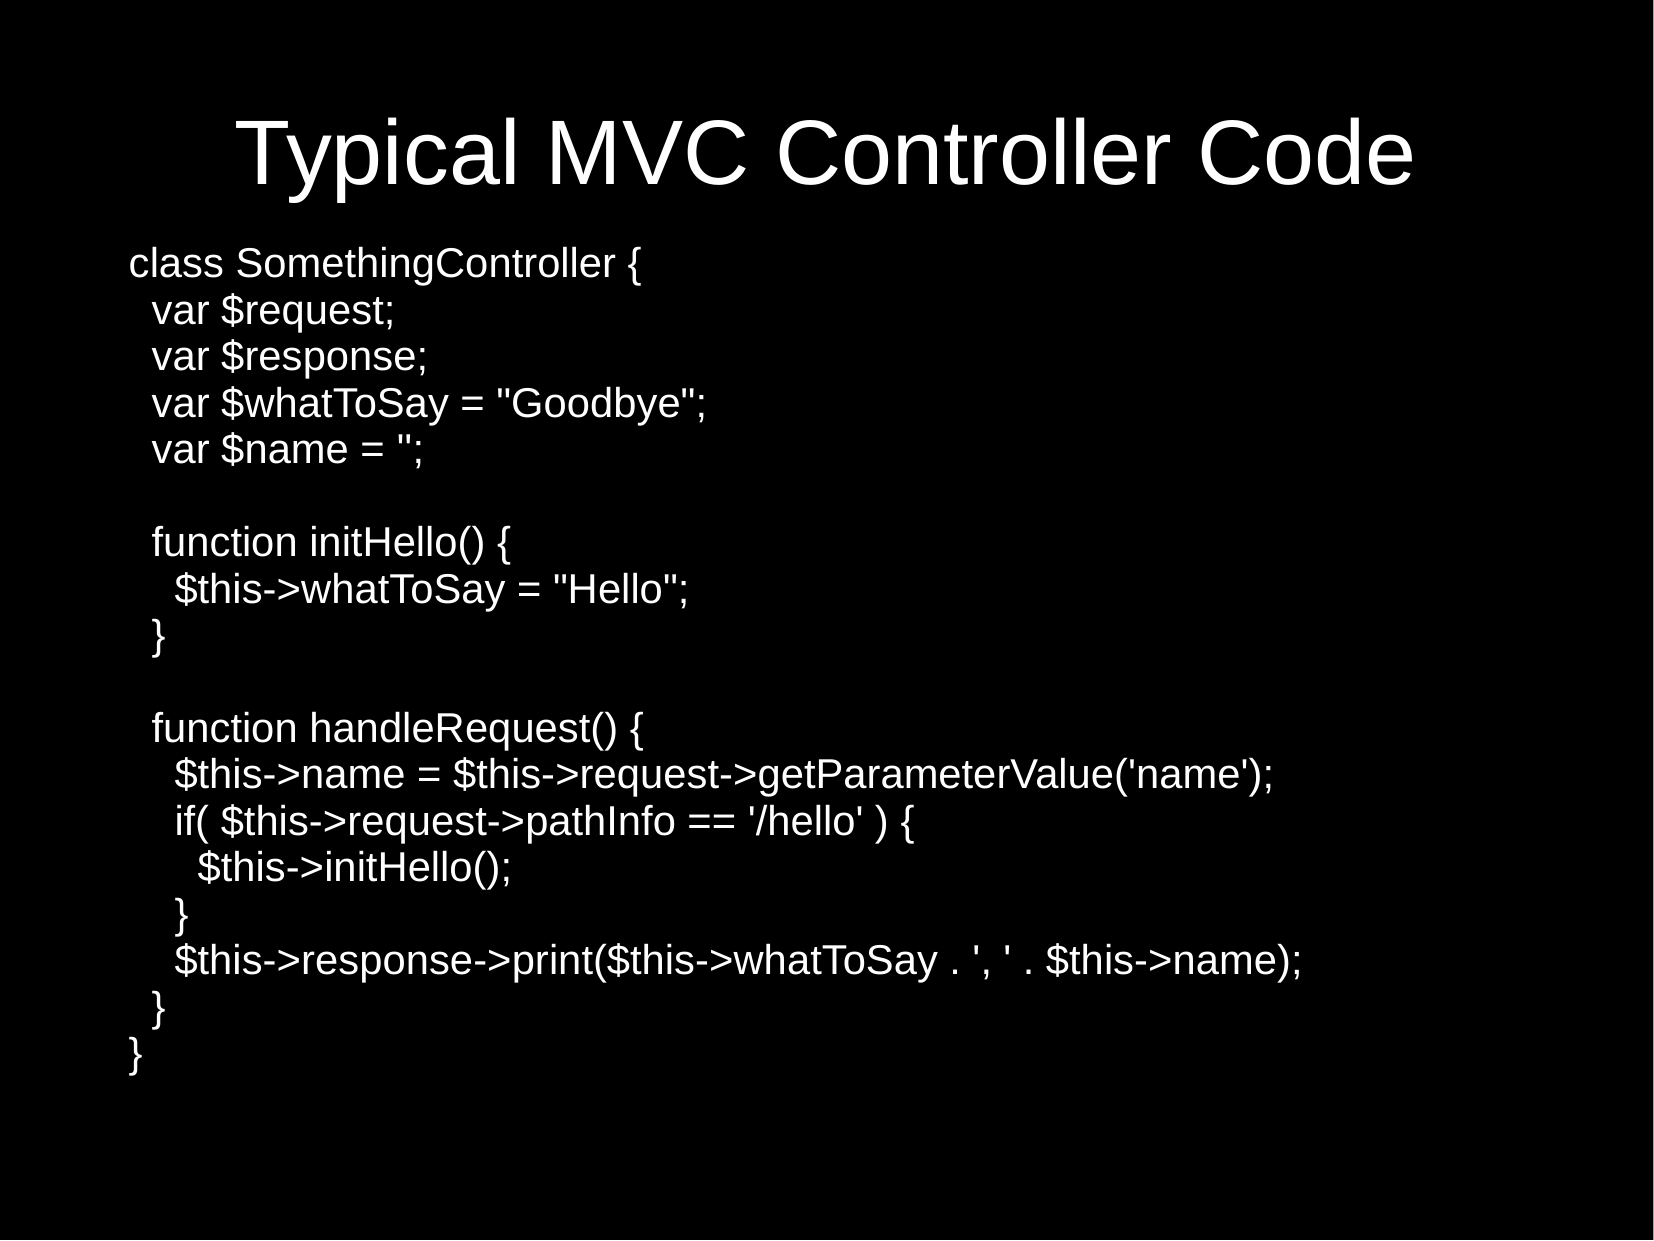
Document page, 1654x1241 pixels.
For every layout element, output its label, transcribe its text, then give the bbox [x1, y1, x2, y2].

title Typical MVC Controller Code [82, 49, 1571, 257]
list class SomethingController { var $request; var $response; var $whatToSay = "Goodbye"; var $name = ''; function initHello() { $this->whatToSay = "Hello"; } function handleRequest() { $this->name = $this->request->getParameterValue('name'); if( $this->request->pathInfo == '/hello' ) { $this->initHello(); } $this->response->print($this->whatToSay . ', ' . $this->name); } } [82, 240, 1538, 1186]
